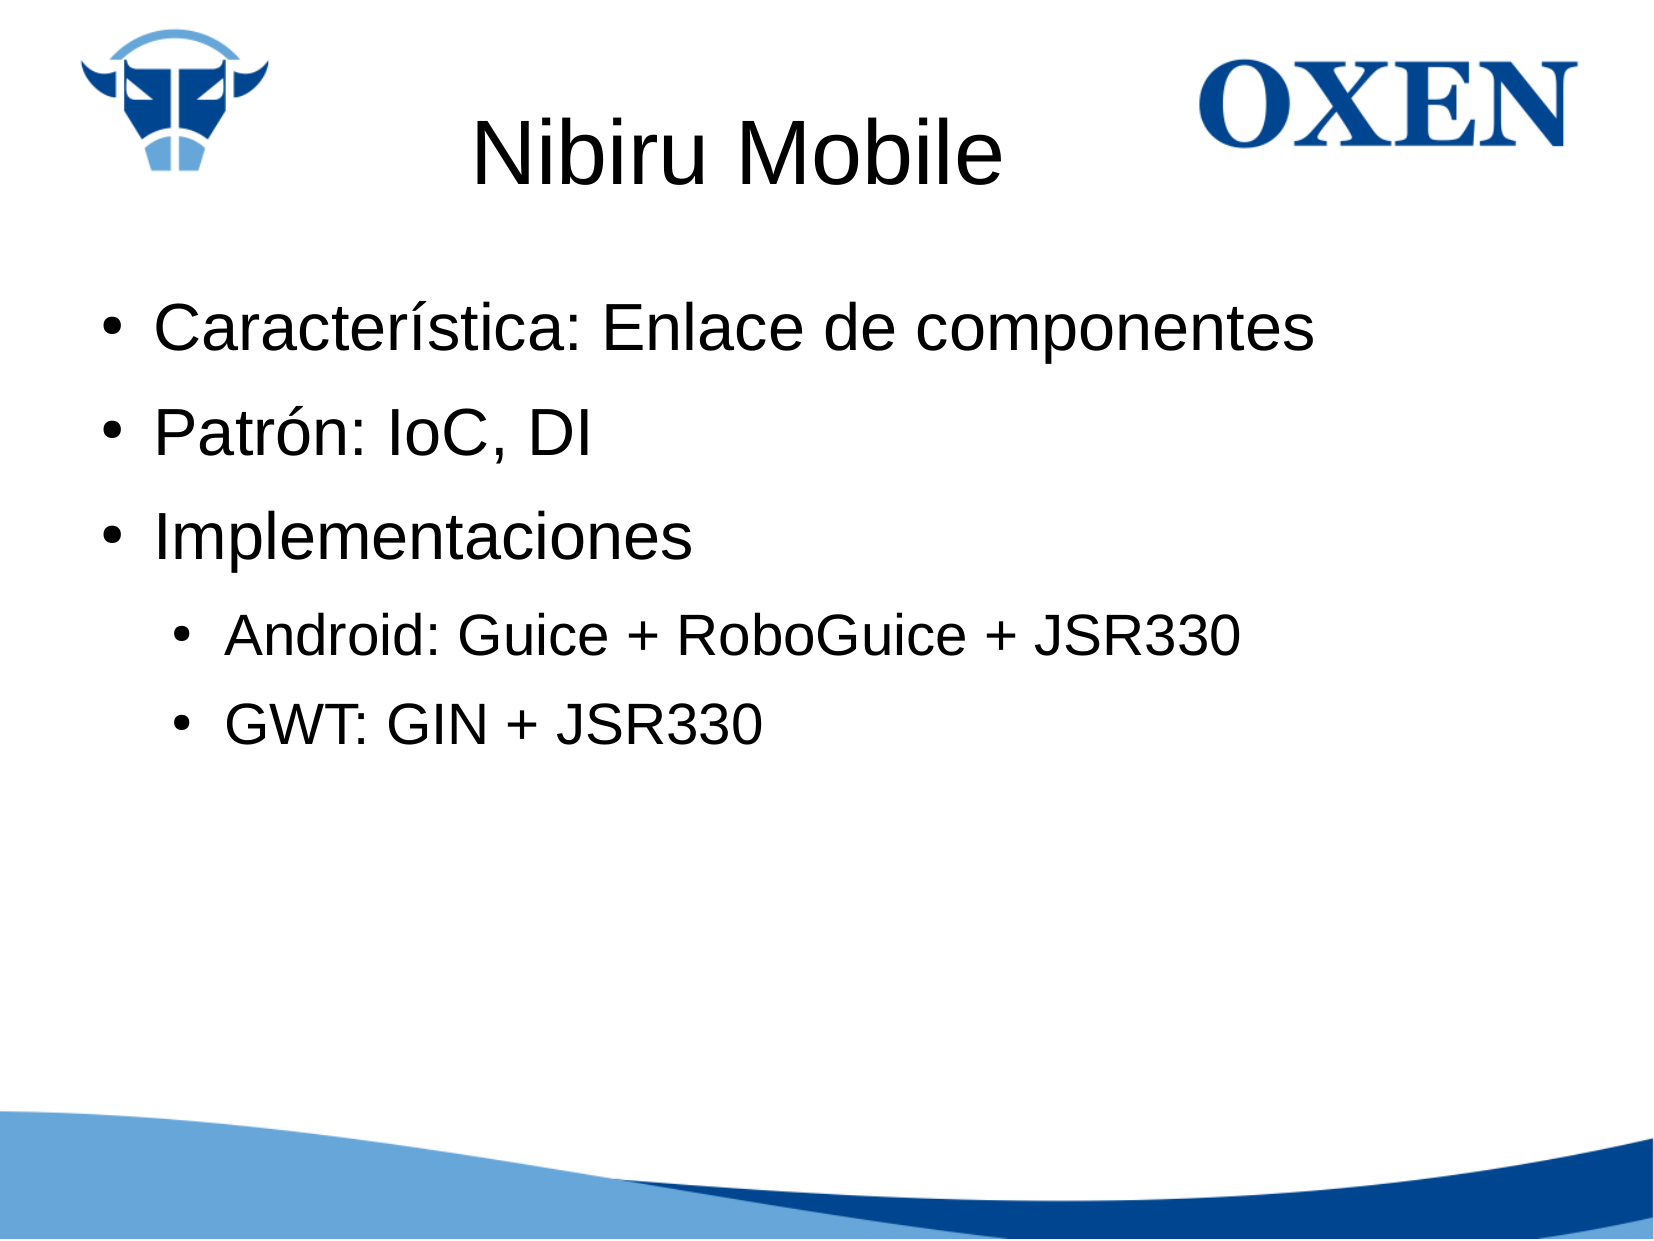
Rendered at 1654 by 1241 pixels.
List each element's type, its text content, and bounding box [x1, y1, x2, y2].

list Característica: Enlace de componentes Patrón: IoC, DI Implementaciones Android: Guice + RoboGuice + JSR330 GWT: GIN + JSR330 [82, 290, 1571, 1010]
picture [0, 1104, 1654, 1239]
picture [5, 11, 1654, 195]
title Nibiru Mobile [265, 49, 1211, 257]
